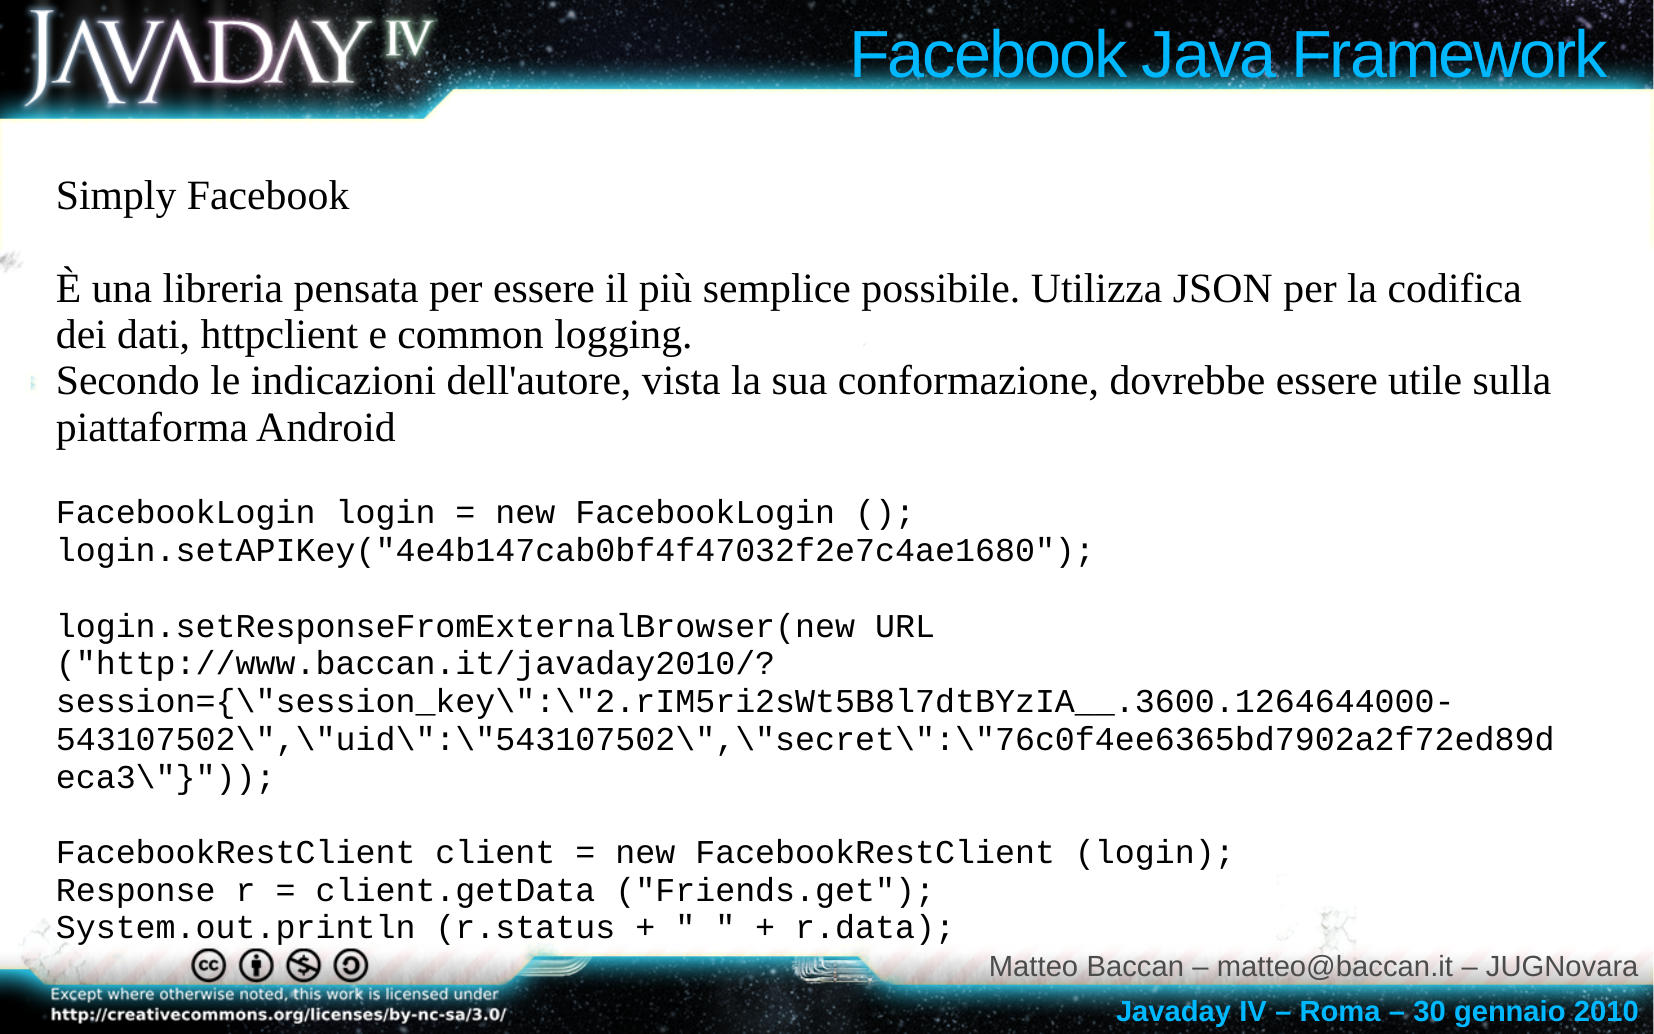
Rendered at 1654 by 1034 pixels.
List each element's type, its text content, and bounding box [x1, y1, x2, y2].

title Facebook Java Framework [132, 5, 1609, 103]
text_box Simply Facebook È una libreria pensata per essere il più semplice possibile. Utilizza JSON per la codifica dei dati, httpclient e common logging. Secondo le indicazioni dell'autore, vista la sua conformazione, dovrebbe essere utile sulla piattaforma Android FacebookLogin login = new FacebookLogin (); login.setAPIKey("4e4b147cab0bf4f47032f2e7c4ae1680"); login.setResponseFromExternalBrowser(new URL ("http://www.baccan.it/javaday2010/?session={\"session_key\":\"2.rIM5ri2sWt5B8l7dtBYzIA__.3600.1264644000-543107502\",\"uid\":\"543107502\",\"secret\":\"76c0f4ee6365bd7902a2f72ed89deca3\"}")); FacebookRestClient client = new FacebookRestClient (login); Response r = client.getData ("Friends.get"); System.out.println (r.status + " " + r.data); [40, 165, 1579, 938]
picture [0, 0, 1654, 1034]
